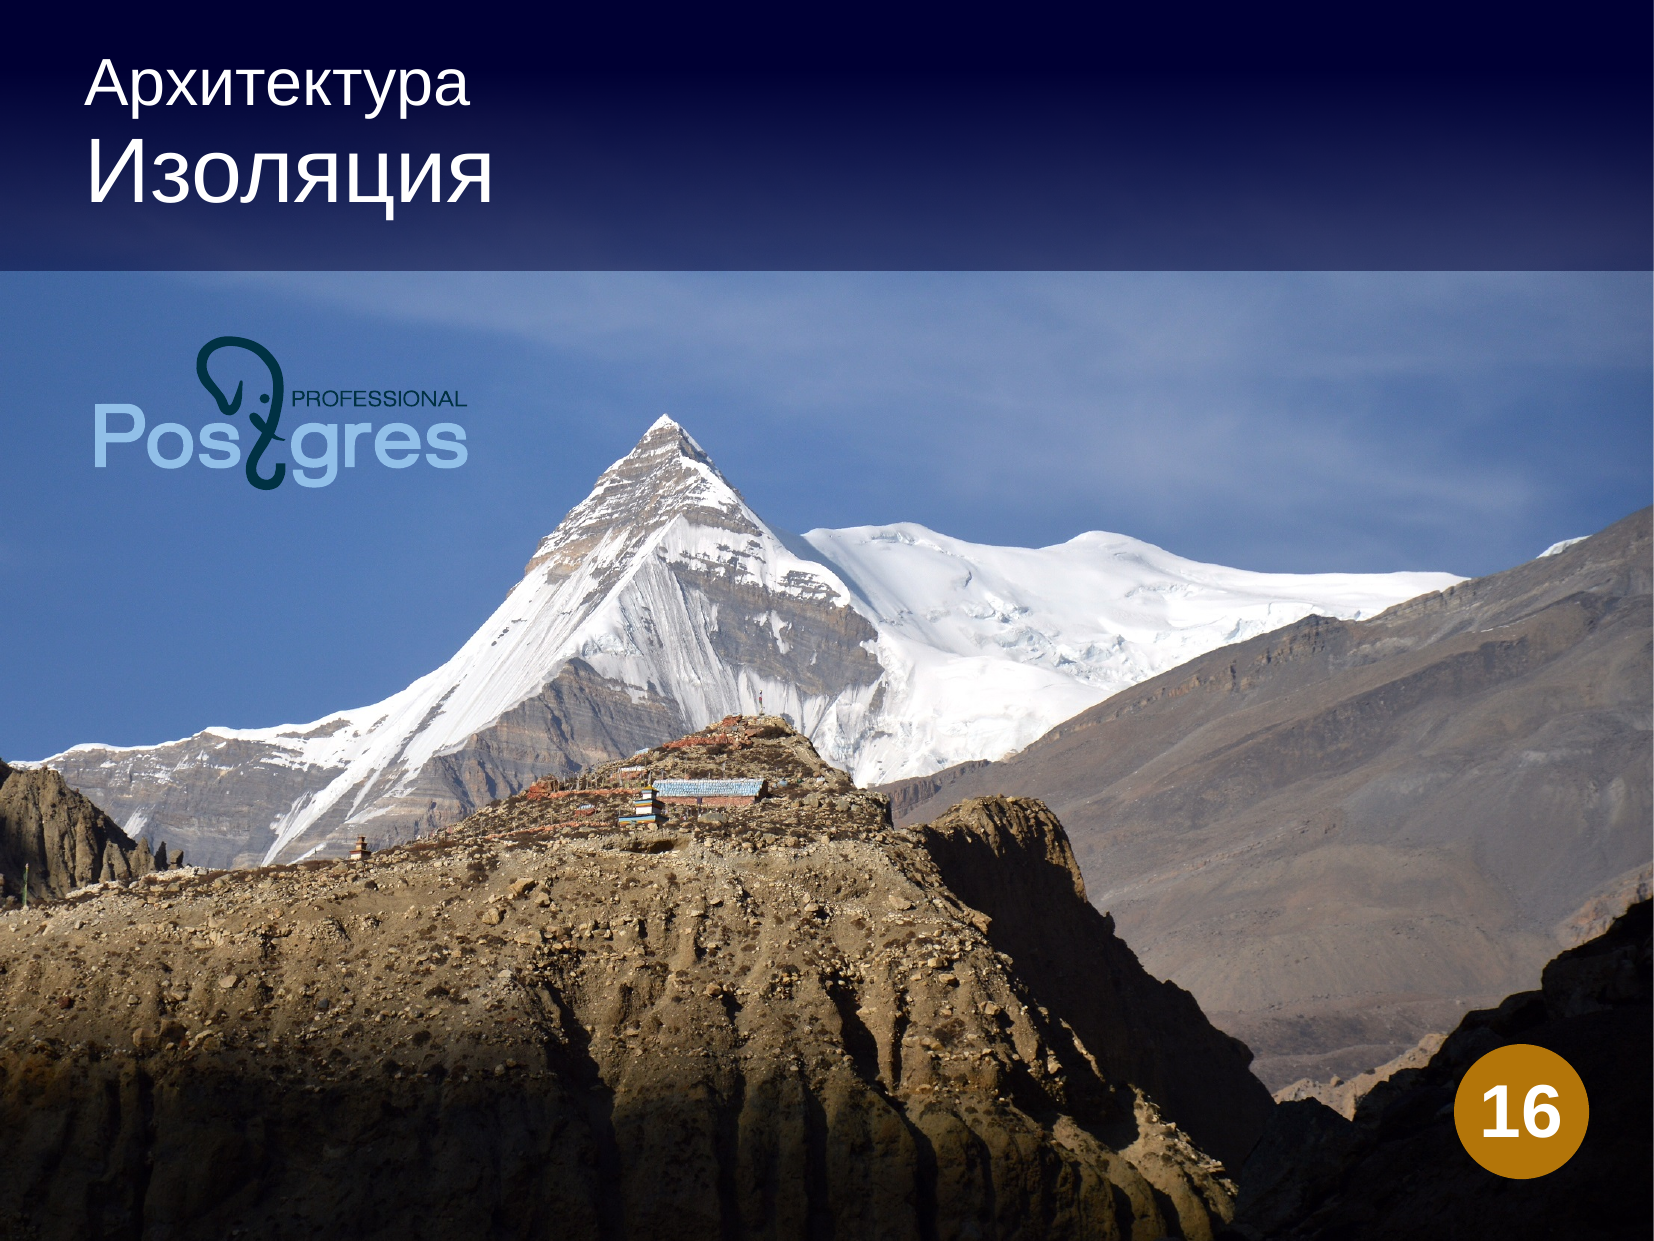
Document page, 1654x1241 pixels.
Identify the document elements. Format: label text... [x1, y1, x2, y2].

title Архитектура Изоляция [84, 44, 1636, 251]
picture [0, 271, 1654, 1241]
text_box 16 [1454, 1044, 1590, 1180]
